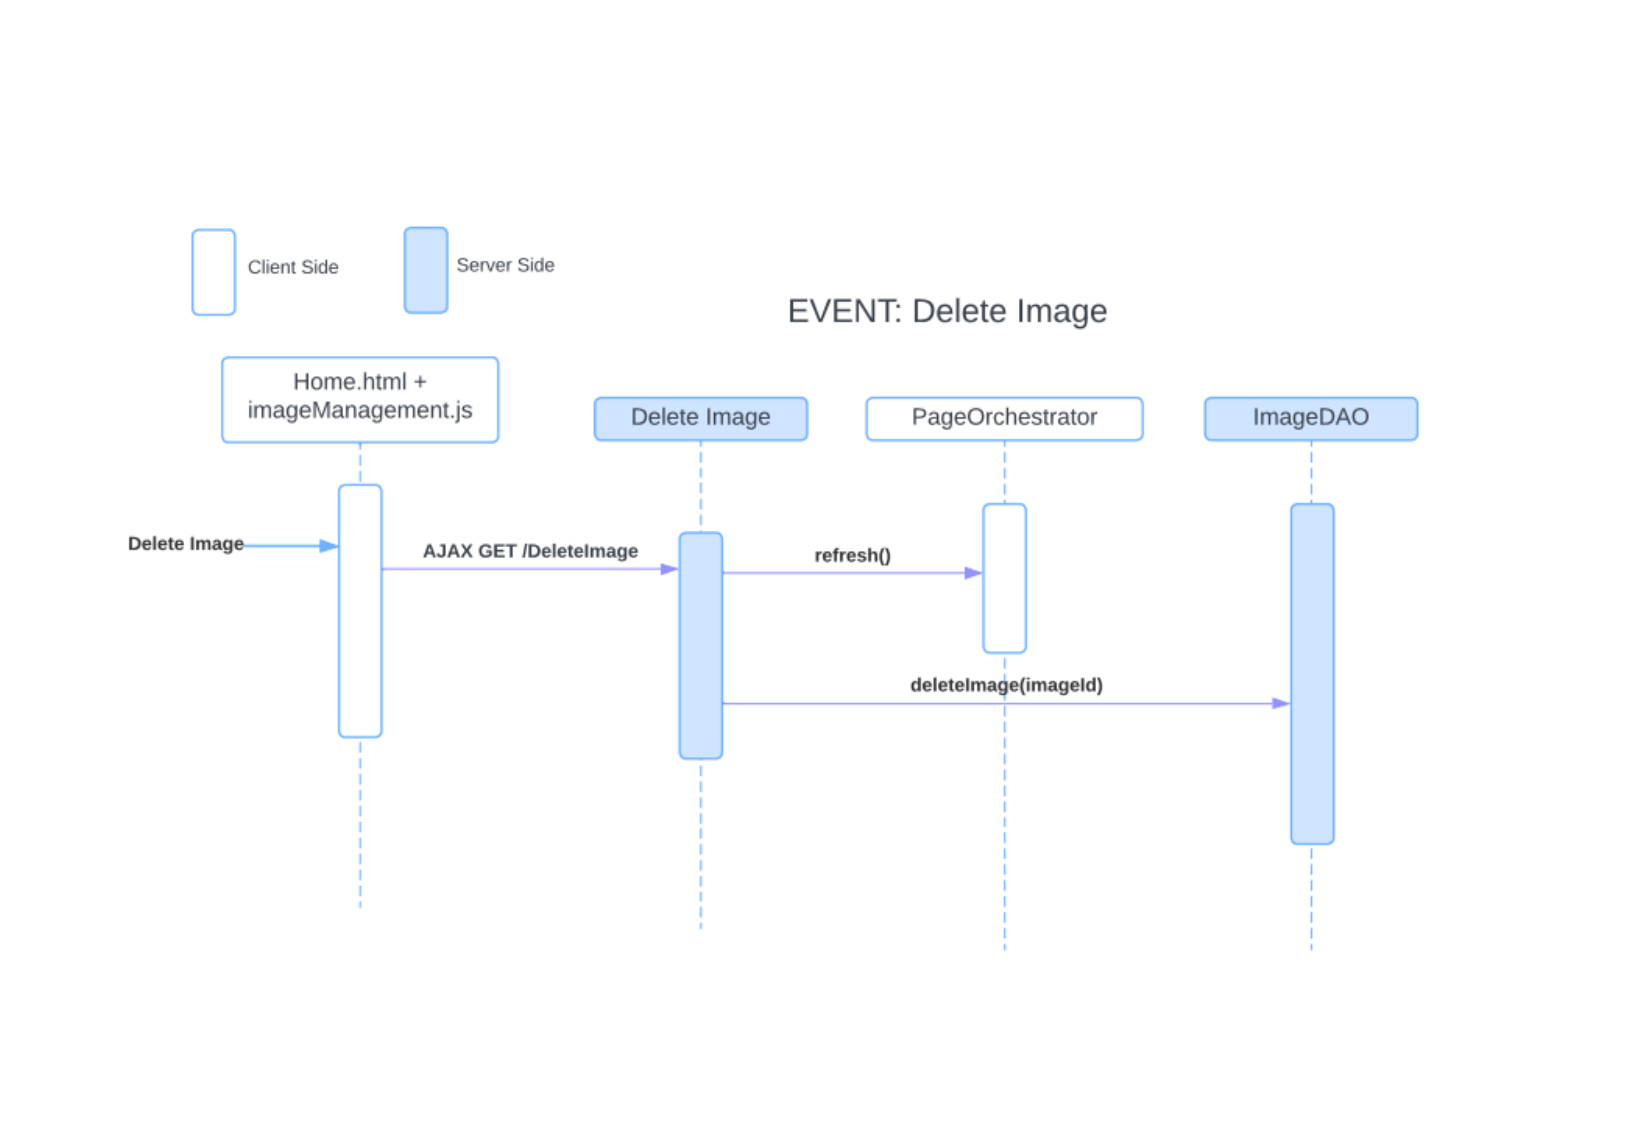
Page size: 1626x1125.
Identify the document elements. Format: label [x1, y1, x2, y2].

picture [0, 149, 1625, 1059]
